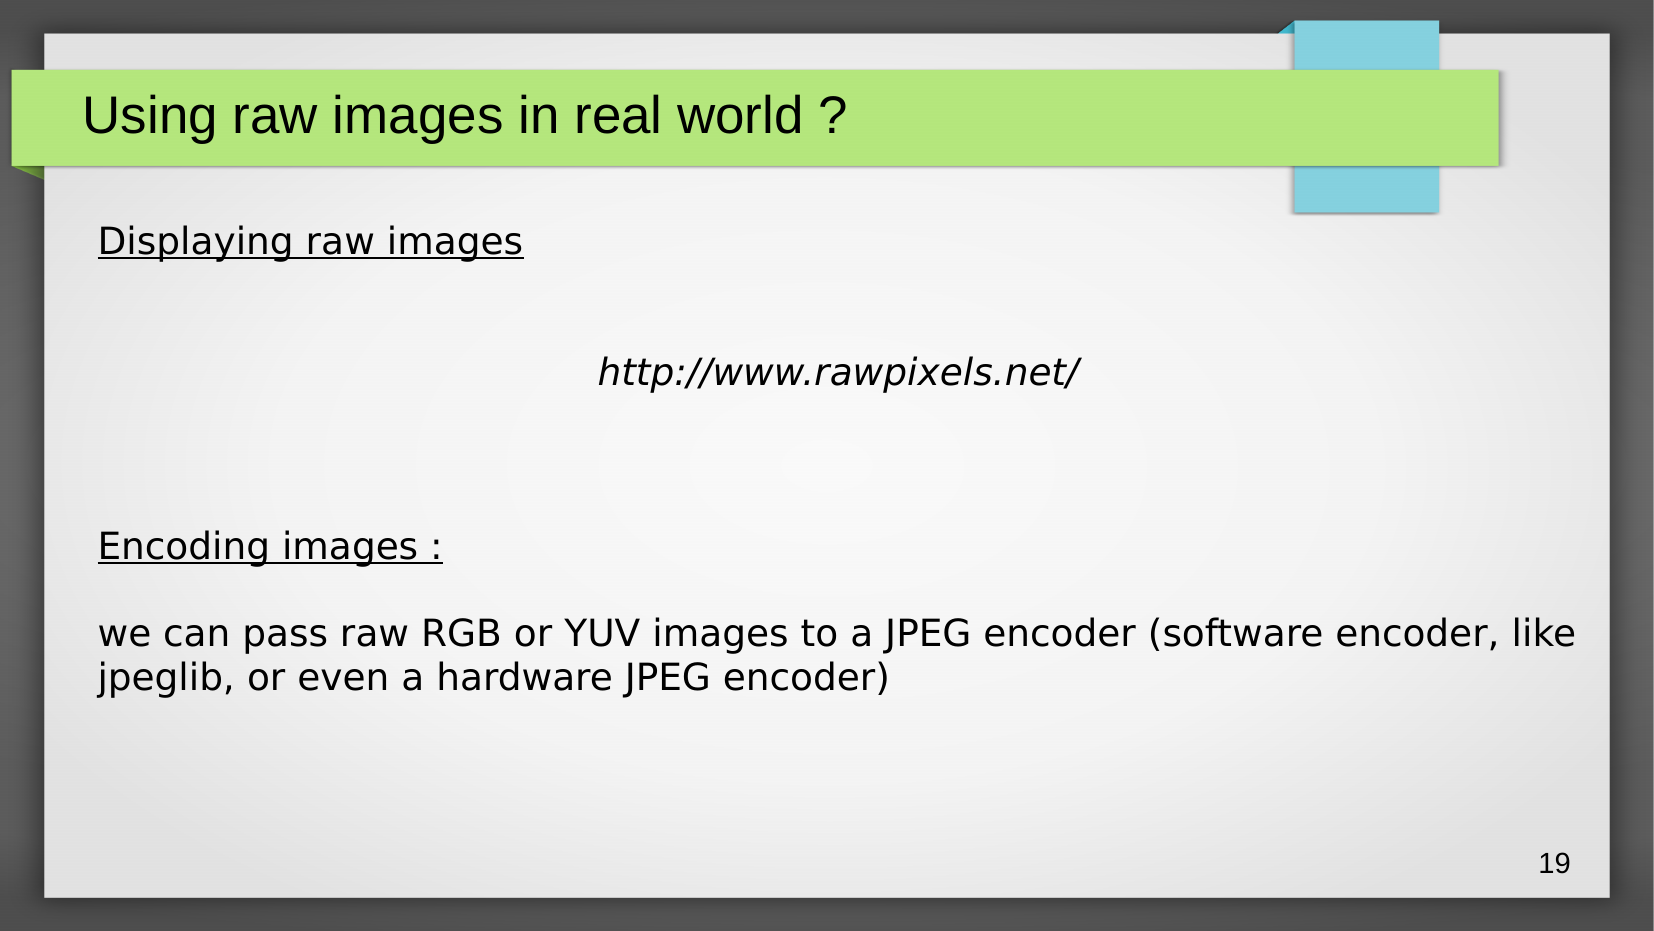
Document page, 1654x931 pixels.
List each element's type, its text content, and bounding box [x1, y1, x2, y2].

picture [0, 0, 1654, 931]
title Using raw images in real world ? [82, 70, 1264, 160]
text_box Displaying raw images http://www.rawpixels.net/ Encoding images : we can pass raw RGB or YUV images to a JPEG encoder (software encoder, like jpeglib, or even a hardware JPEG encoder) [82, 212, 1595, 812]
